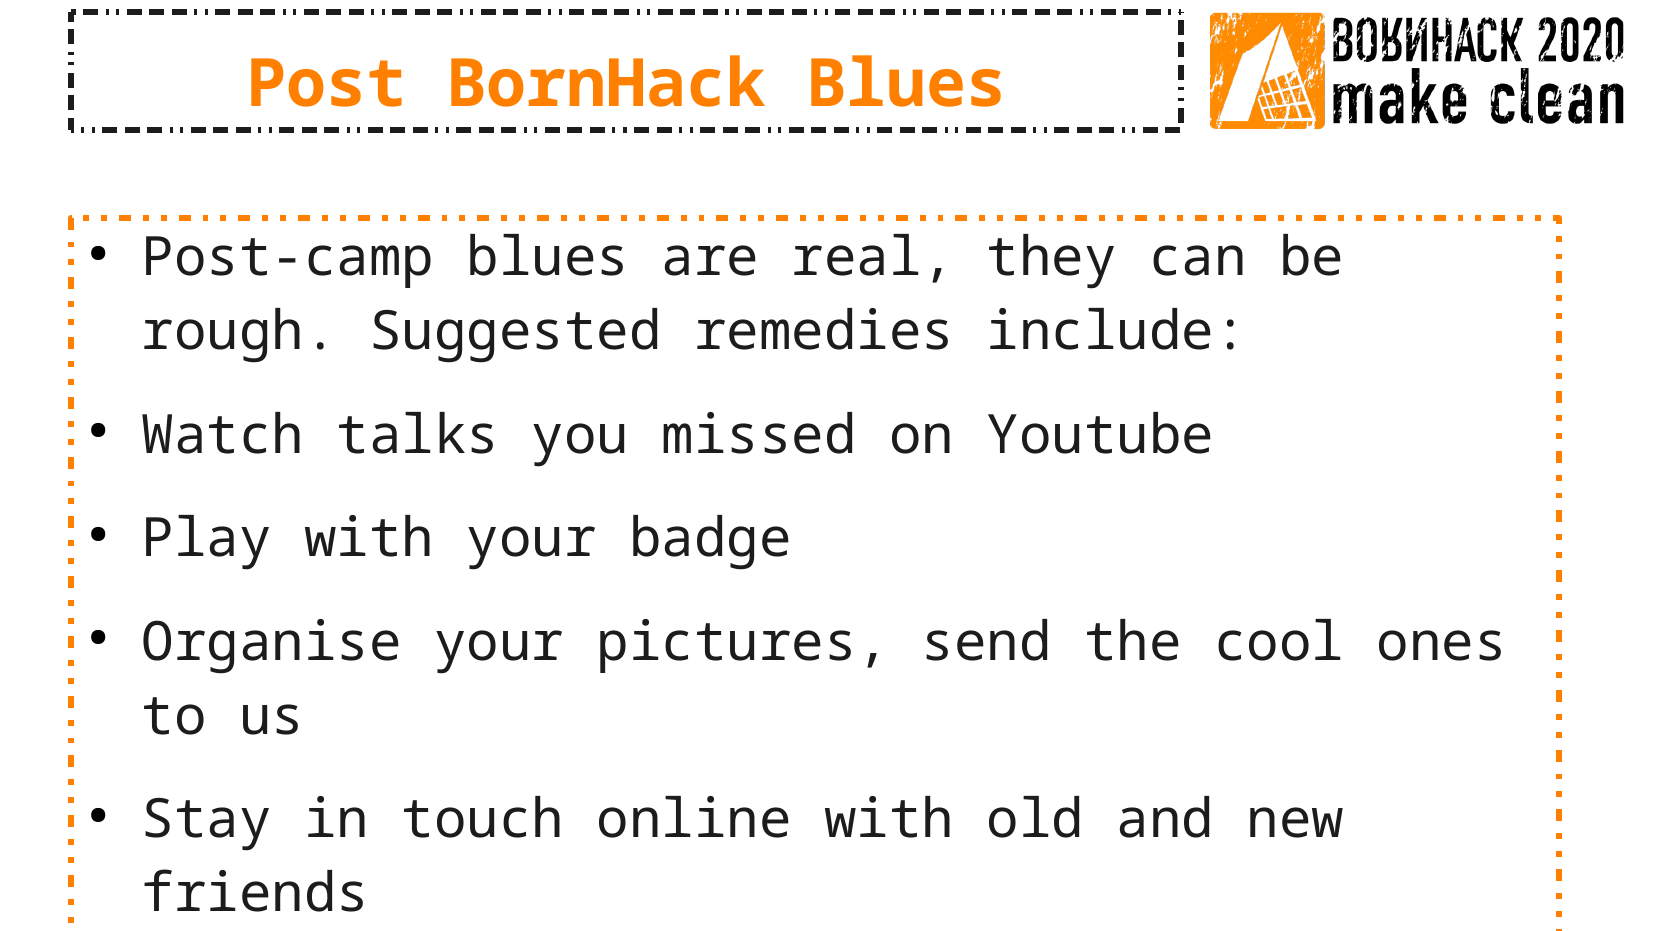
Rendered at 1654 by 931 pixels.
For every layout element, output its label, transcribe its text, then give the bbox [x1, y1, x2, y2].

picture [1210, 11, 1654, 130]
title Post BornHack Blues [70, 11, 1182, 130]
subtitle Post-camp blues are real, they can be rough. Suggested remedies include: Watch talks you missed on Youtube Play with your badge Organise your pictures, send the cool ones to us Stay in touch online with old and new friends Buy a BornHack 2021 ticket Keep hacking! [70, 217, 1560, 833]
